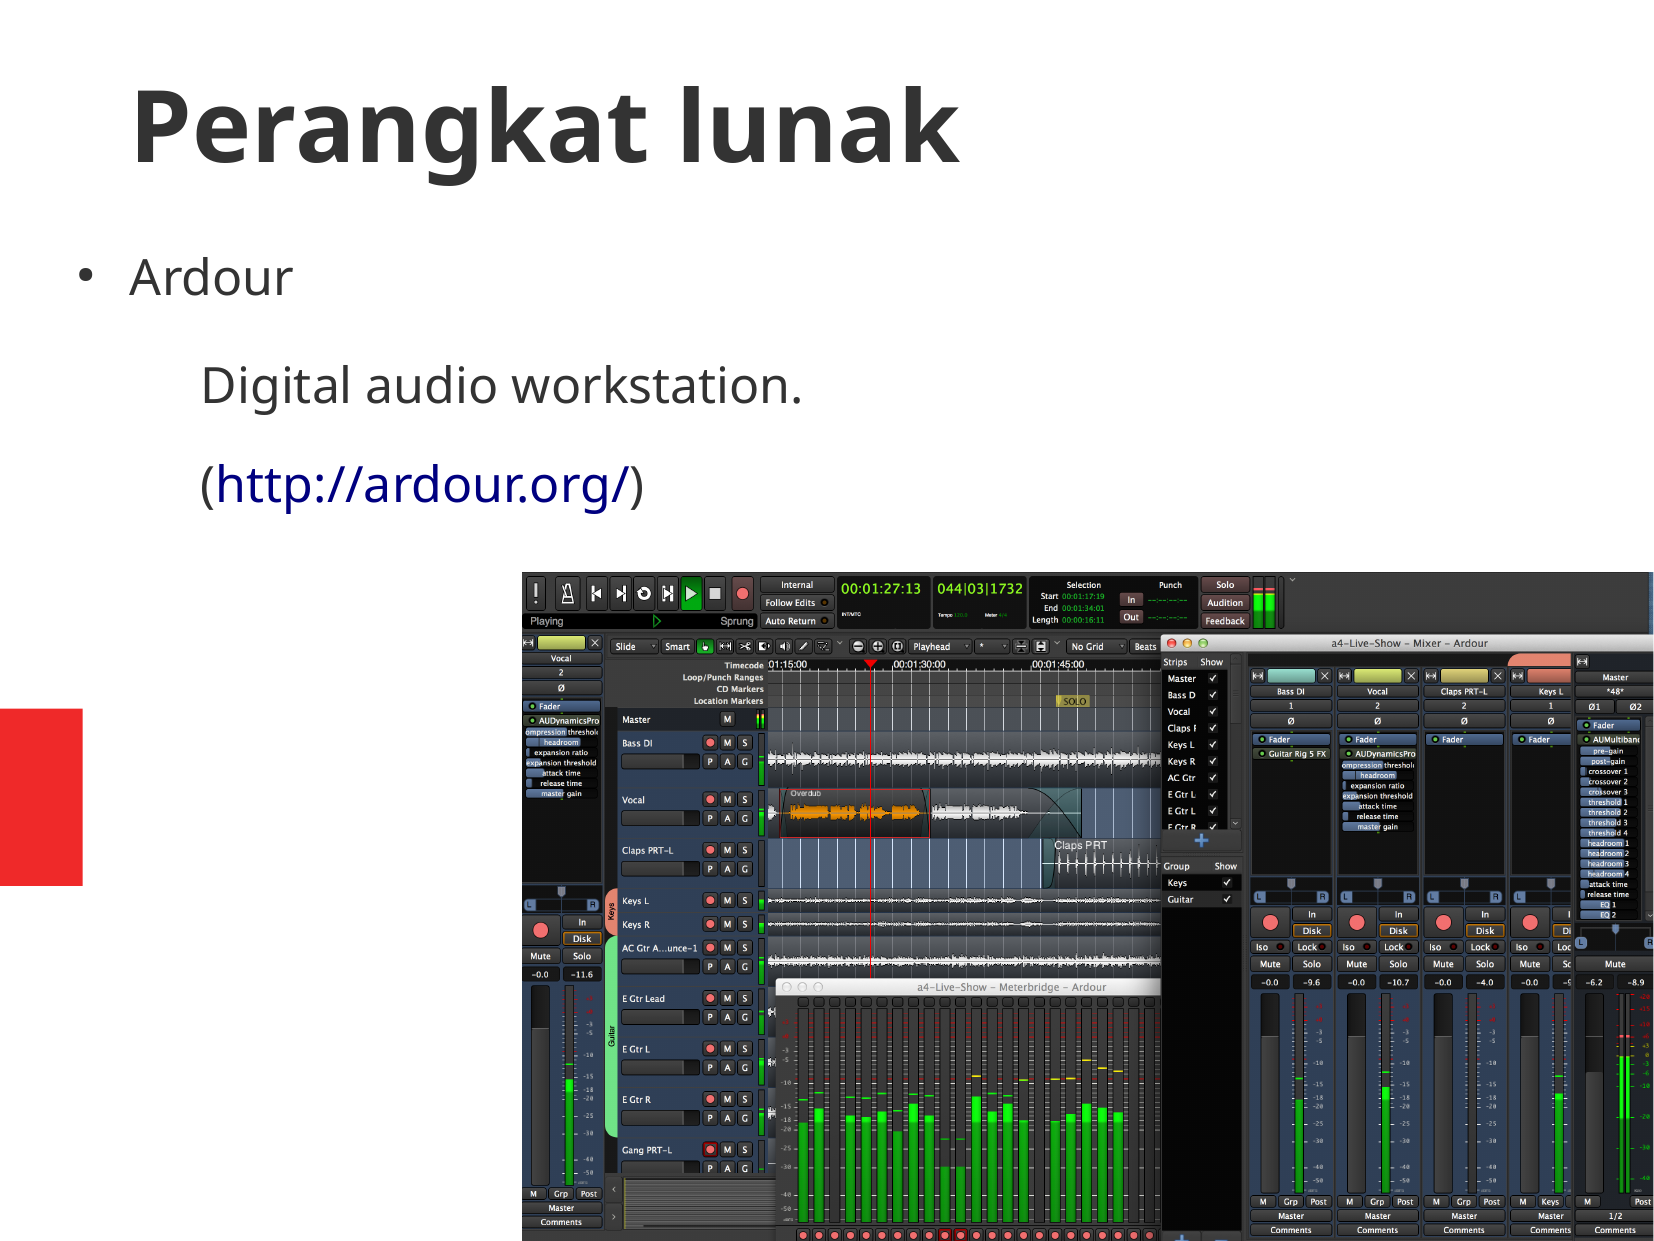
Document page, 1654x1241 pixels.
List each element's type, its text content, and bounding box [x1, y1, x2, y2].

picture [522, 572, 1654, 1241]
list Ardour Digital audio workstation. (http://ardour.org/) [59, 242, 1595, 532]
title Perangkat lunak [129, 5, 1536, 242]
